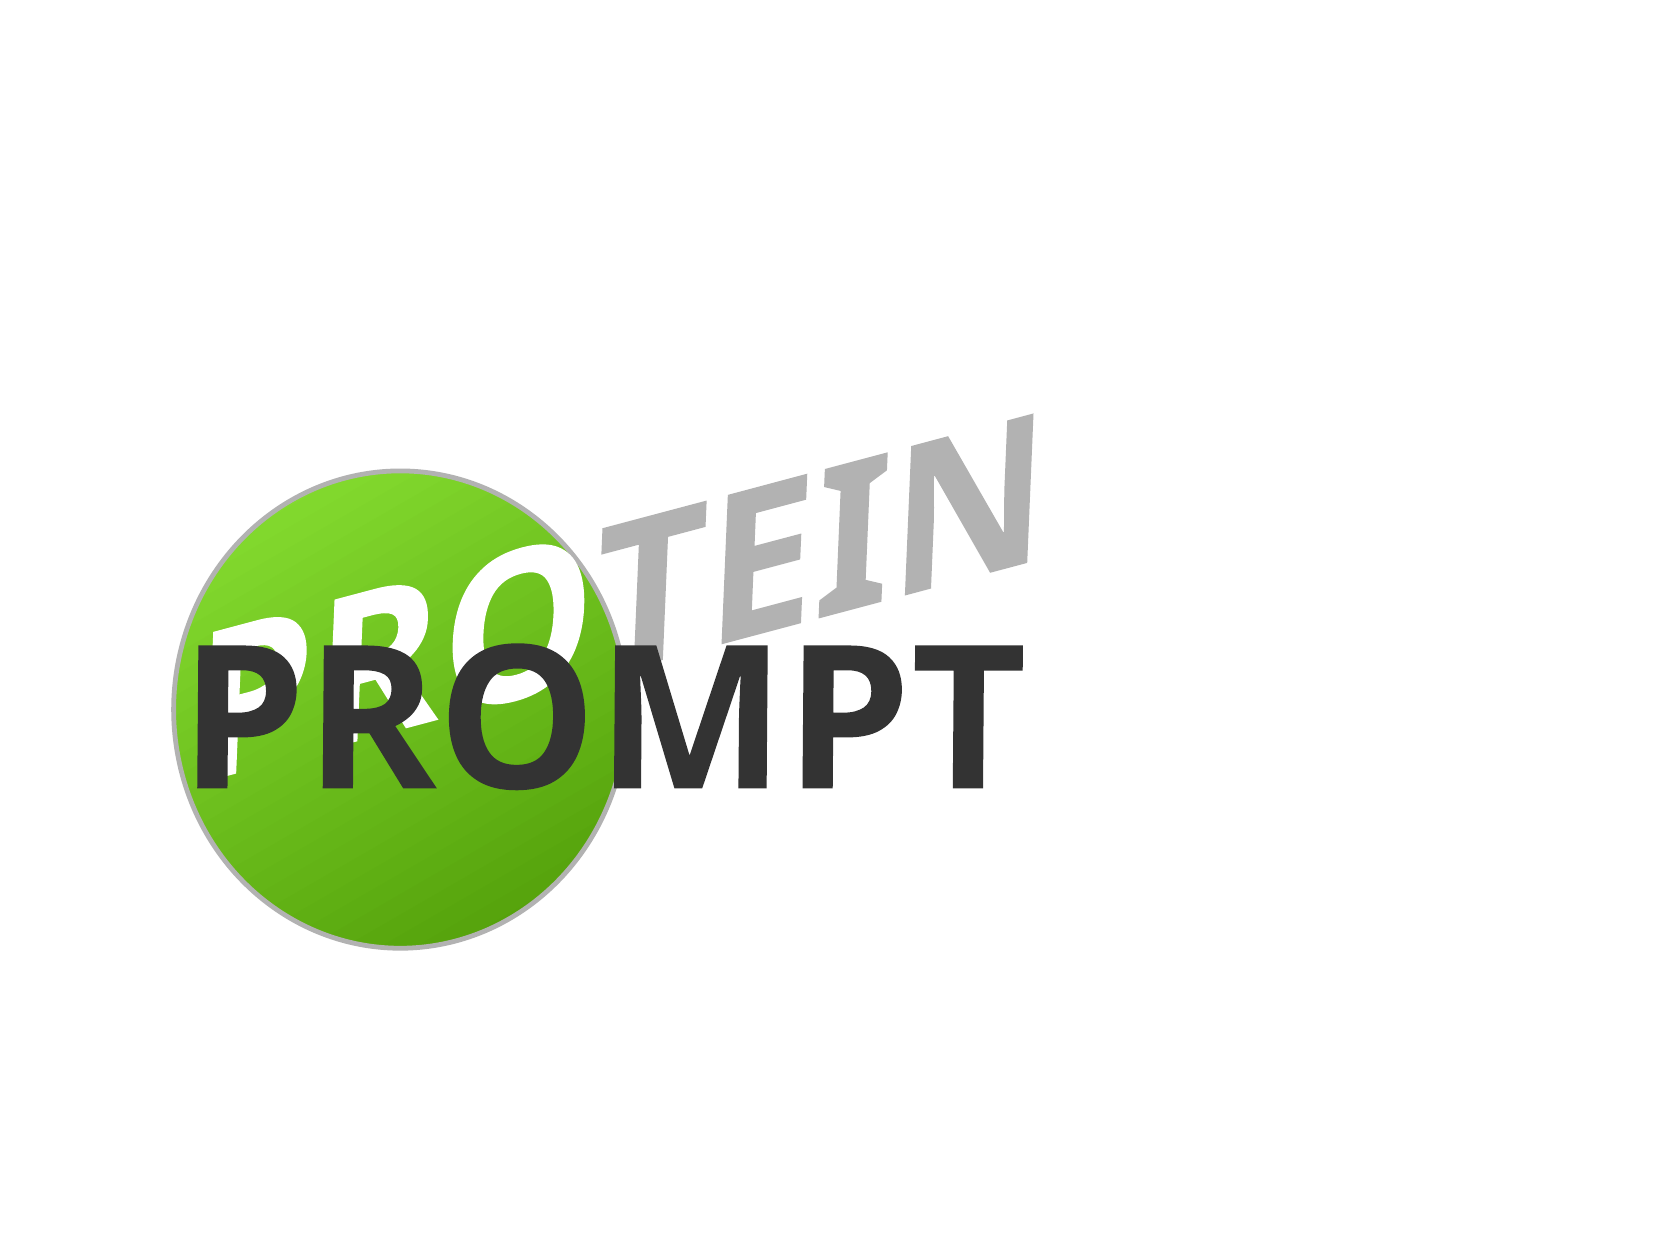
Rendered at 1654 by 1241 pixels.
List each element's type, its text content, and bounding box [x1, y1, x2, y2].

text_box [199, 821, 601, 949]
text_box [222, 470, 491, 562]
text_box PROTEIN [509, 573, 546, 580]
text_box PROMPT [164, 580, 1241, 821]
text_box PROTEIN [184, 294, 1231, 580]
